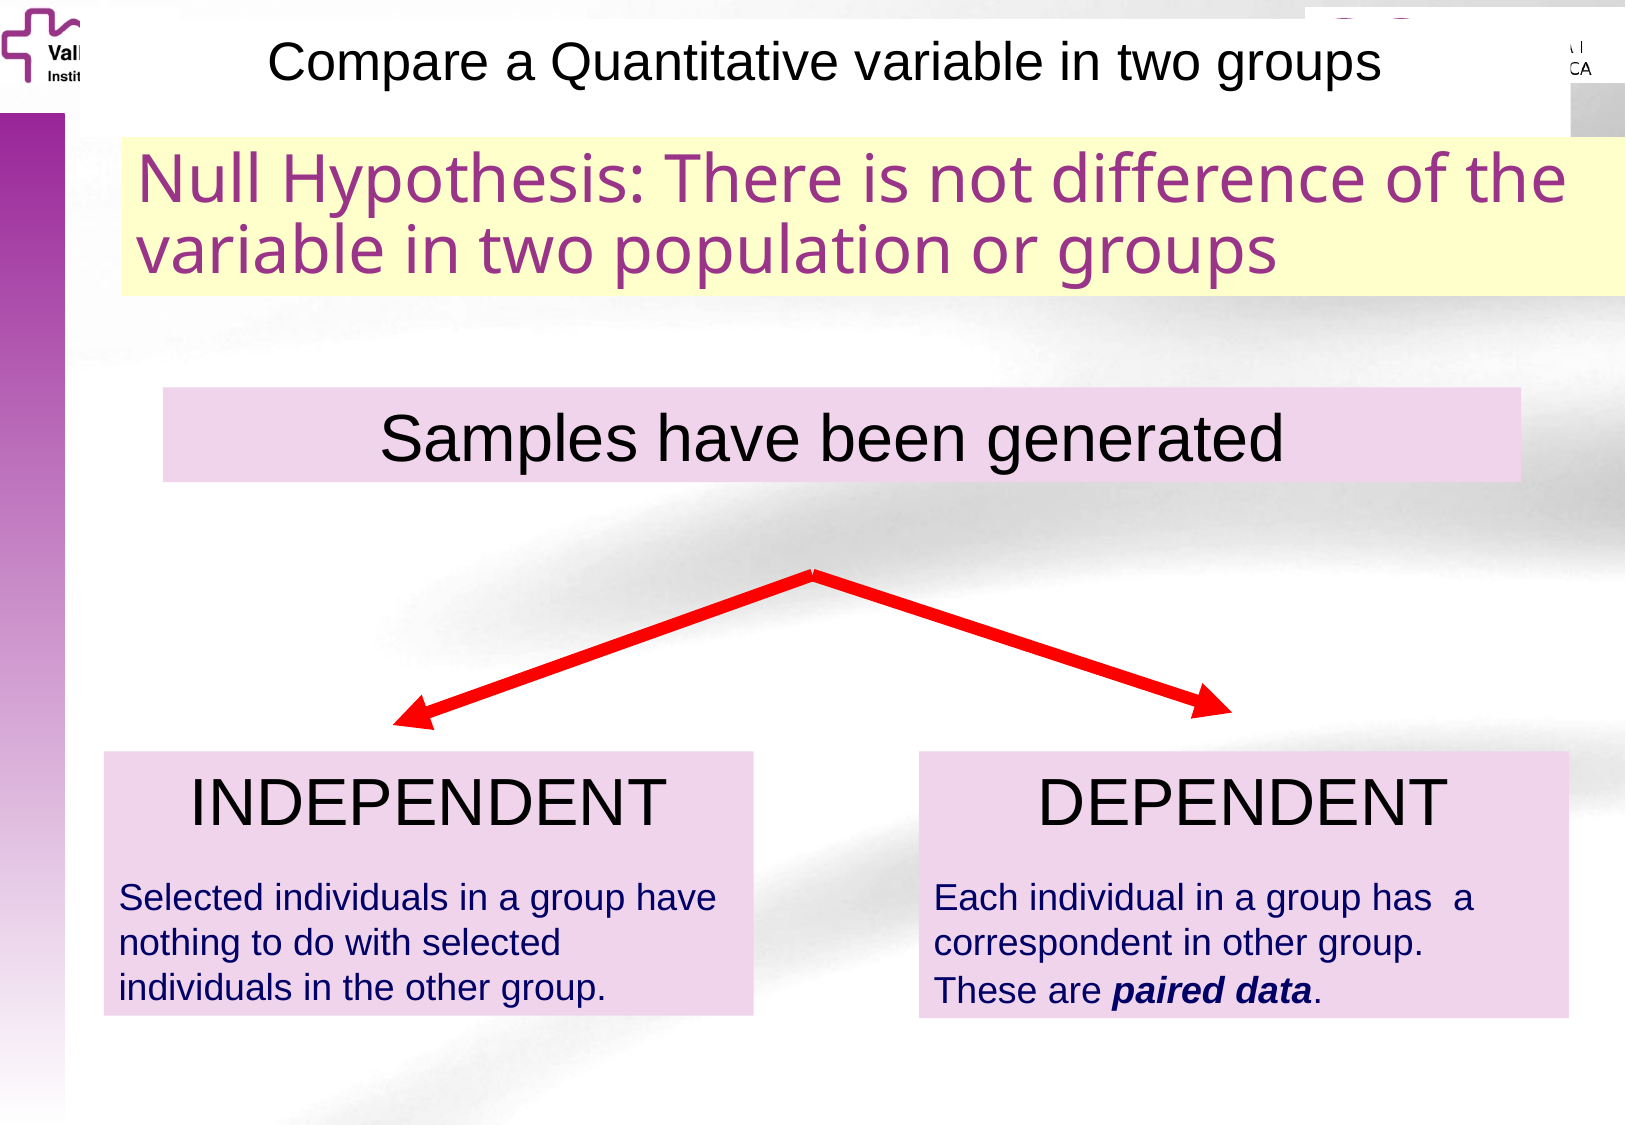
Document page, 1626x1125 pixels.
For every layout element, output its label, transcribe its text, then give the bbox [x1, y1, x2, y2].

text_box DEPENDENT Each individual in a group has a correspondent in other group. These are paired data. [918, 751, 1569, 1019]
text_box INDEPENDENT Selected individuals in a group have nothing to do with selected individuals in the other group. [103, 751, 754, 1016]
picture [0, 0, 1625, 1125]
text_box Null Hypothesis: There is not difference of the variable in two population or groups [121, 137, 1625, 296]
text_box Samples have been generated [162, 387, 1522, 483]
title Compare a Quantitative variable in two groups [80, 18, 1571, 138]
